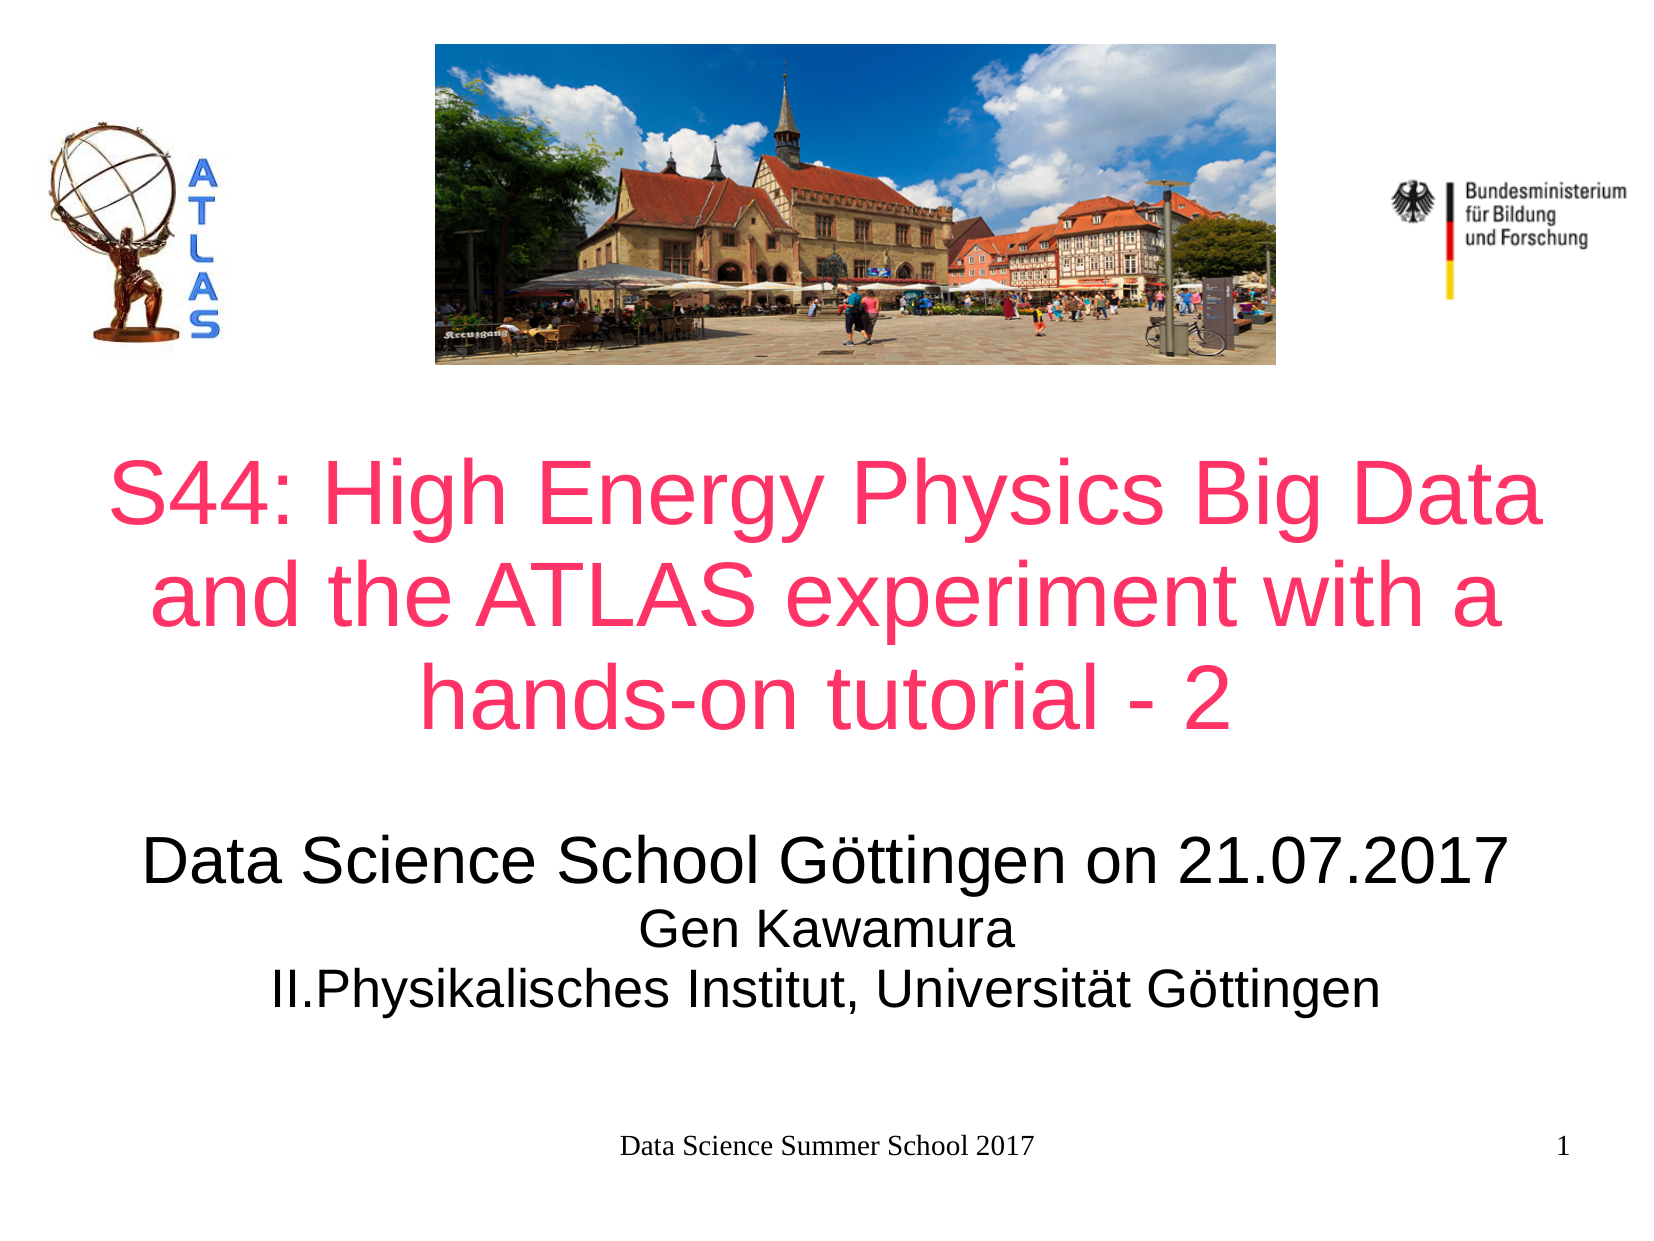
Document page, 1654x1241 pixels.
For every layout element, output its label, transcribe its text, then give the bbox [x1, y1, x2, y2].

picture [435, 44, 1276, 365]
subtitle S44: High Energy Physics Big Data and the ATLAS experiment with a hands-on tutorial - 2 Data Science School Göttingen on 21.07.2017 Gen Kawamura II.Physikalisches Institut, Universität Göttingen [82, 250, 1571, 1211]
picture [1387, 174, 1641, 310]
picture [22, 104, 238, 364]
